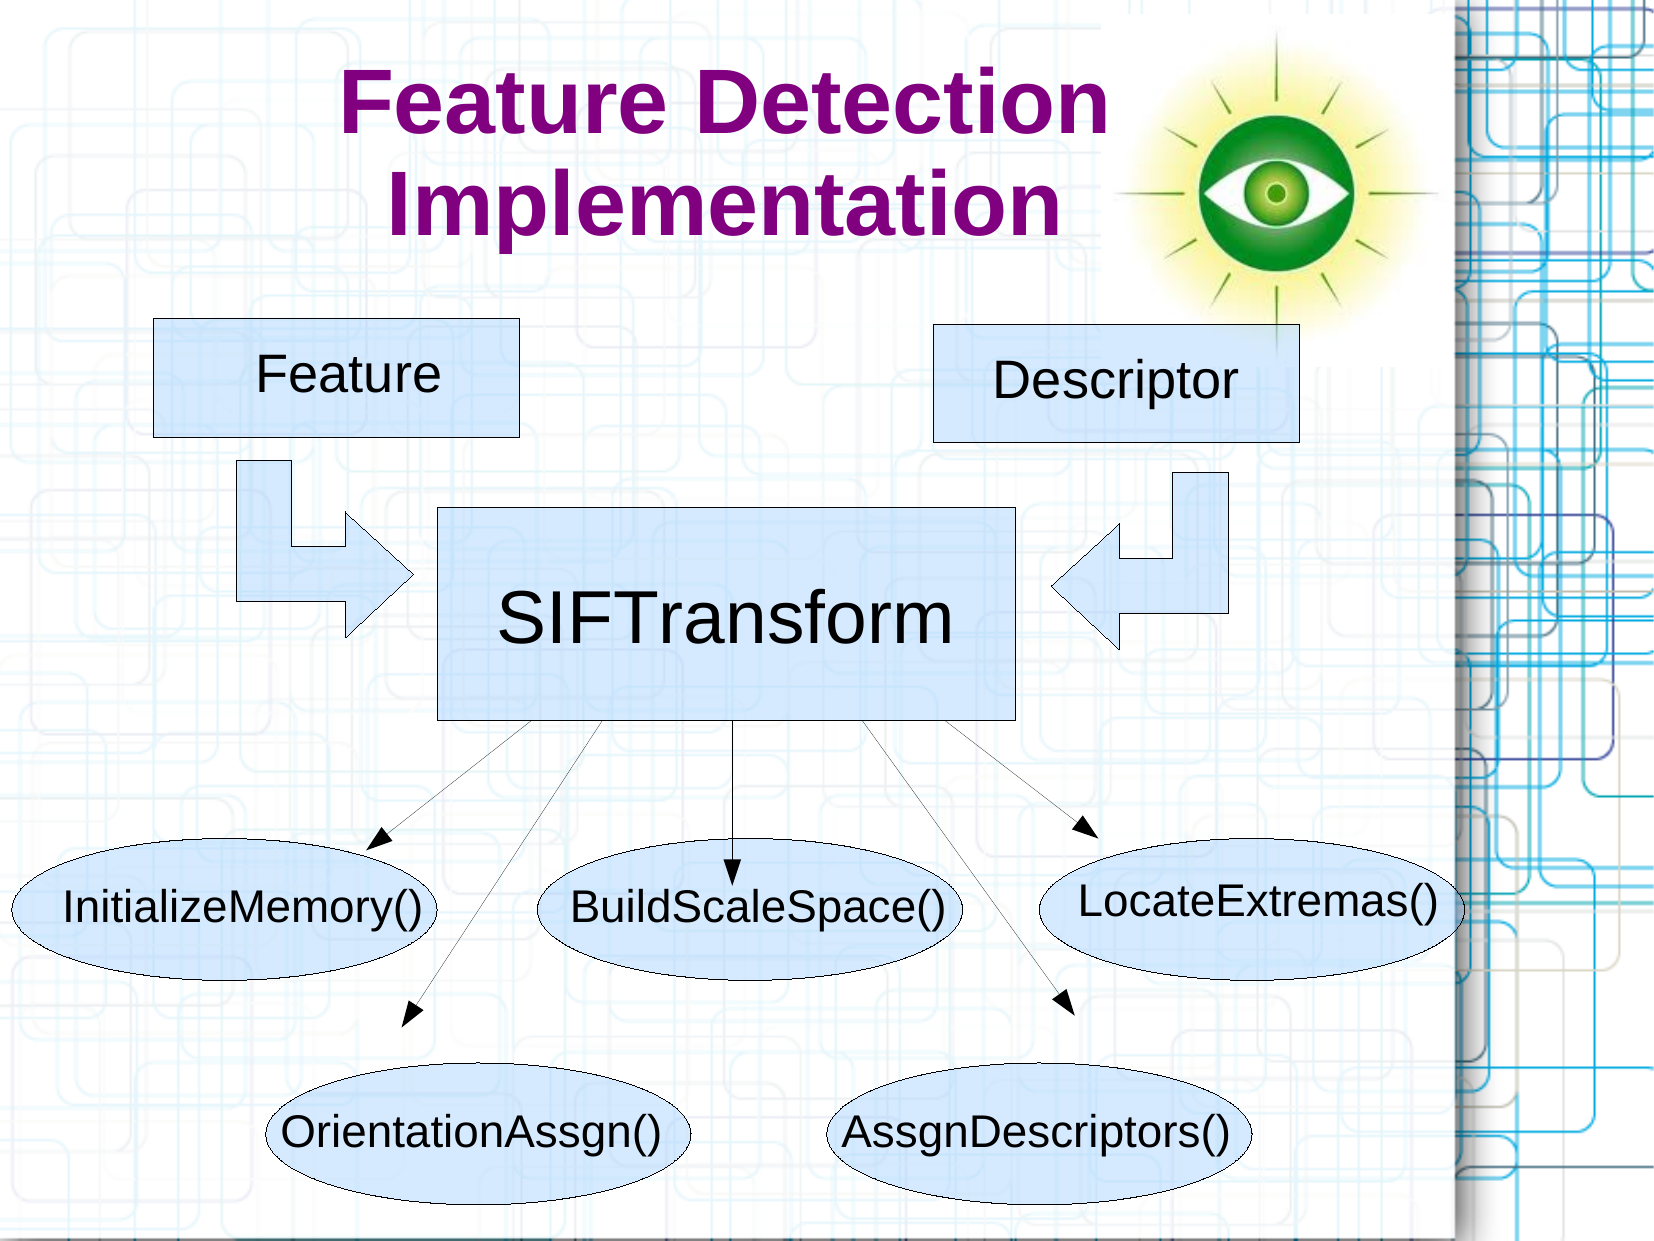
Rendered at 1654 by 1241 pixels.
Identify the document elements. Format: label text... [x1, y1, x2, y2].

text_box AssgnDescriptors() [826, 1098, 1252, 1176]
text_box [294, 1062, 662, 1098]
text_box [1067, 945, 1437, 981]
text_box [579, 952, 921, 981]
text_box [236, 460, 414, 638]
text_box [868, 1176, 1211, 1205]
text_box [933, 324, 1300, 443]
text_box [537, 881, 555, 938]
text_box OrientationAssgn() [265, 1098, 680, 1176]
text_box InitializeMemory() [47, 874, 461, 952]
text_box LocateExtremas() [1062, 867, 1477, 945]
text_box [153, 318, 520, 438]
text_box [307, 1176, 650, 1205]
text_box SIFTransform [437, 507, 1016, 721]
text_box [1039, 877, 1062, 942]
text_box Descriptor [933, 342, 1288, 418]
text_box [733, 838, 935, 874]
picture [0, 0, 1654, 1241]
text_box [54, 952, 395, 981]
text_box [1081, 838, 1423, 867]
title Feature Detection Implementation [59, 49, 1418, 257]
text_box Feature [165, 336, 520, 412]
text_box [565, 838, 732, 874]
text_box [1051, 472, 1229, 650]
text_box [11, 838, 409, 949]
text_box BuildScaleSpace() [555, 874, 969, 952]
text_box [856, 1062, 1223, 1098]
text_box [680, 1111, 692, 1157]
